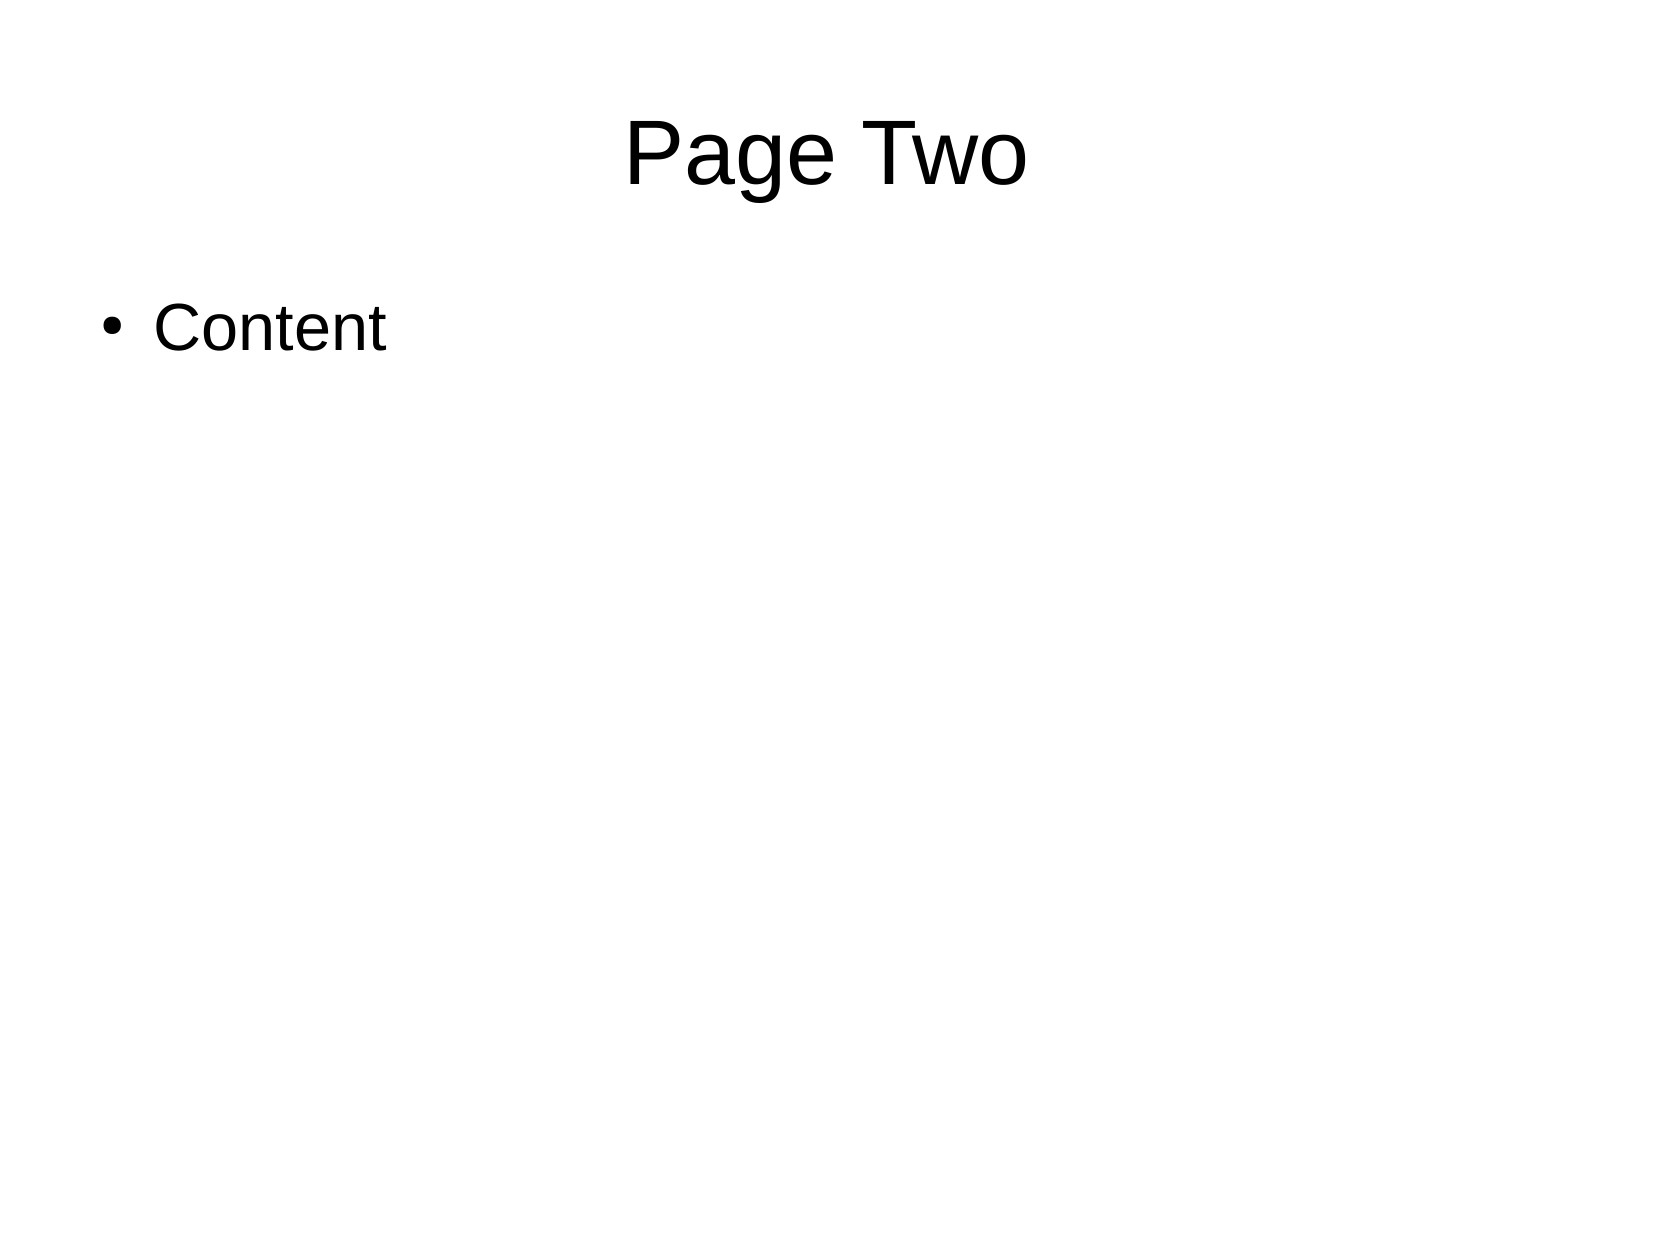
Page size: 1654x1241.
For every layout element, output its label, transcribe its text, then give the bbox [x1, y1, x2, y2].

list Content [82, 290, 1571, 1010]
title Page Two [82, 49, 1571, 257]
